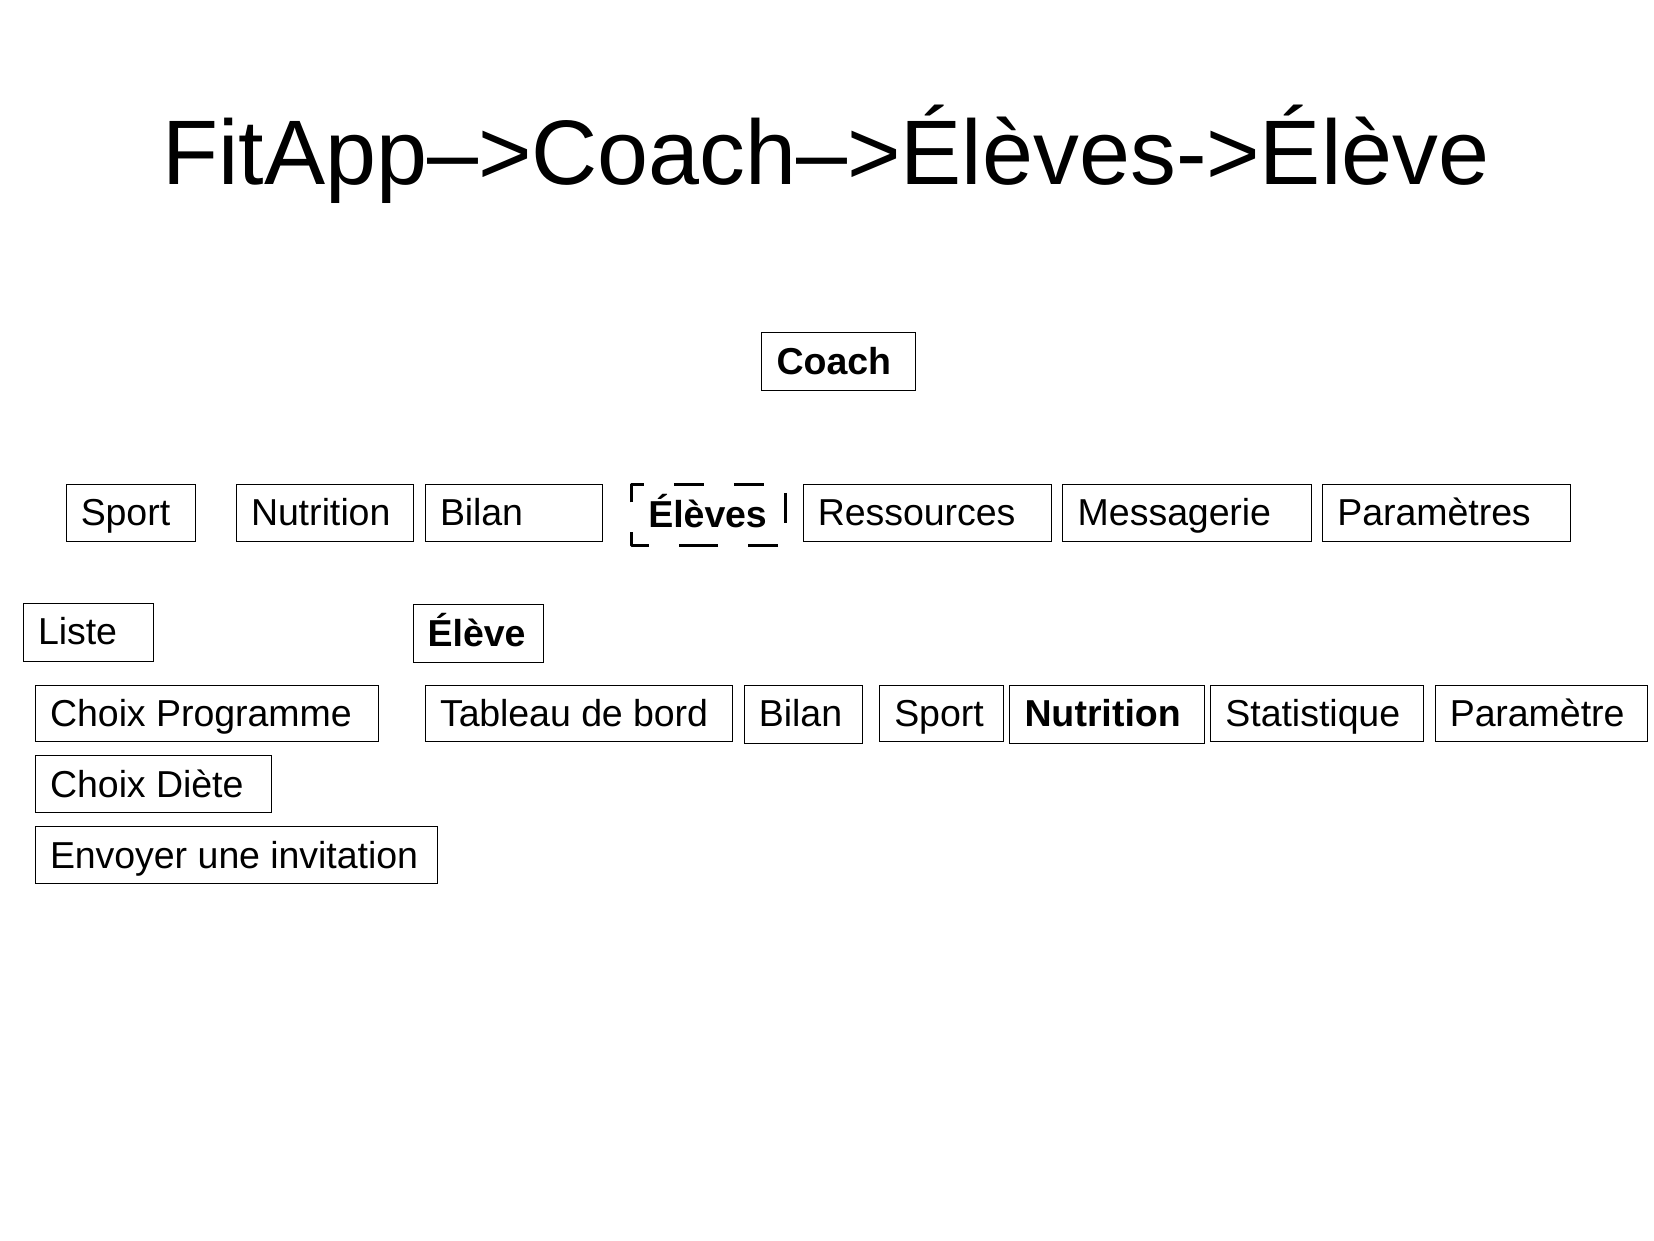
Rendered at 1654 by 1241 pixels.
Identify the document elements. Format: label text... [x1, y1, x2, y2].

text_box Bilan [744, 685, 863, 744]
text_box Statistique [1210, 685, 1424, 742]
text_box Paramètre [1435, 685, 1648, 742]
text_box Liste [23, 603, 154, 662]
text_box Bilan [425, 484, 603, 542]
title FitApp–>Coach–>Élèves->Élève [11, 49, 1642, 257]
text_box Nutrition [1009, 685, 1205, 744]
text_box Nutrition [236, 484, 414, 542]
text_box Élèves [631, 484, 786, 546]
text_box Coach [761, 332, 916, 391]
text_box Élève [413, 604, 544, 663]
text_box Tableau de bord [425, 685, 733, 742]
text_box Messagerie [1062, 484, 1312, 542]
text_box Paramètres [1322, 484, 1571, 542]
text_box Envoyer une invitation [35, 826, 438, 884]
text_box Choix Diète [35, 755, 272, 813]
text_box Sport [66, 484, 196, 542]
text_box Ressources [803, 484, 1052, 542]
text_box Choix Programme [35, 685, 379, 742]
text_box Sport [879, 685, 1004, 742]
